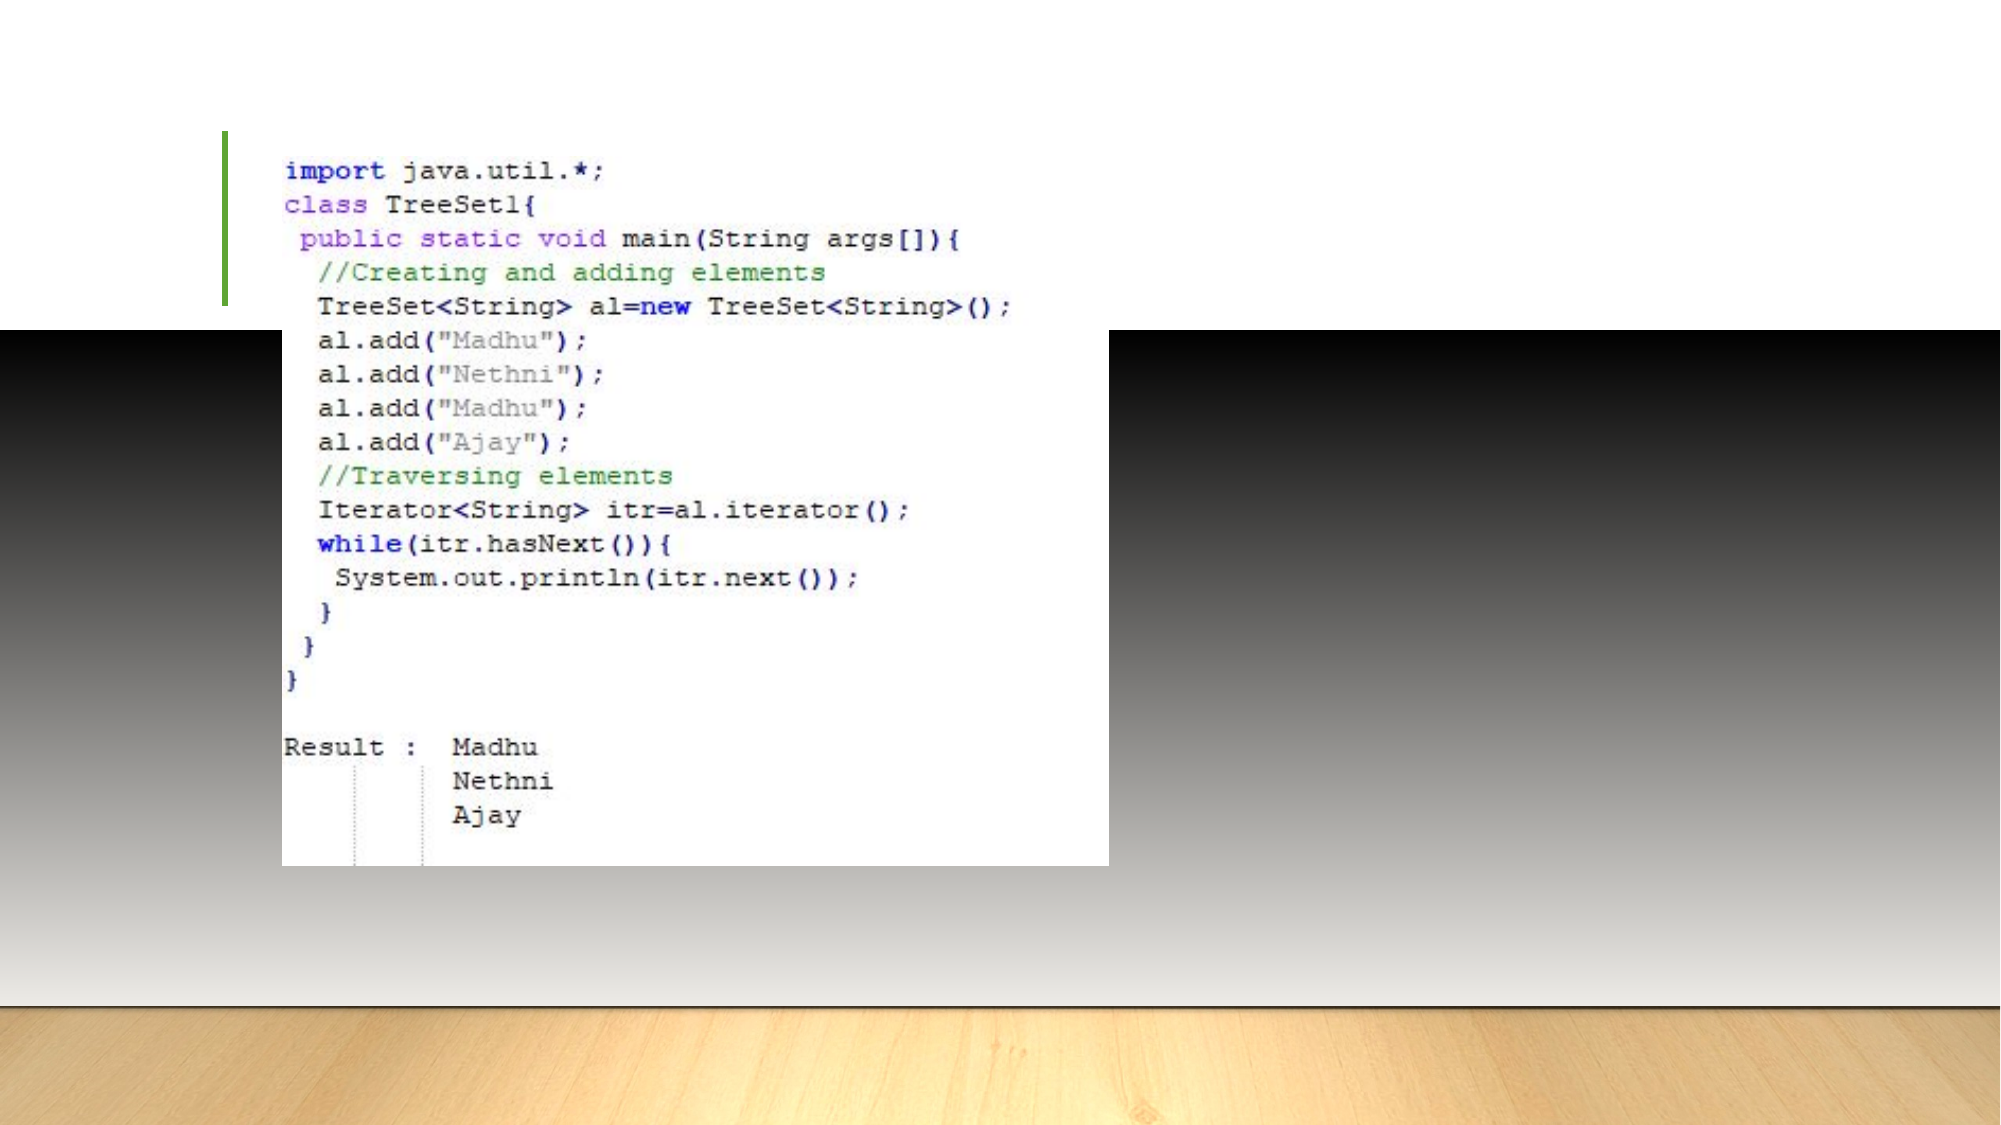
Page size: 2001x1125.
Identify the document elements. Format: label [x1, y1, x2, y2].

picture [282, 156, 1109, 866]
